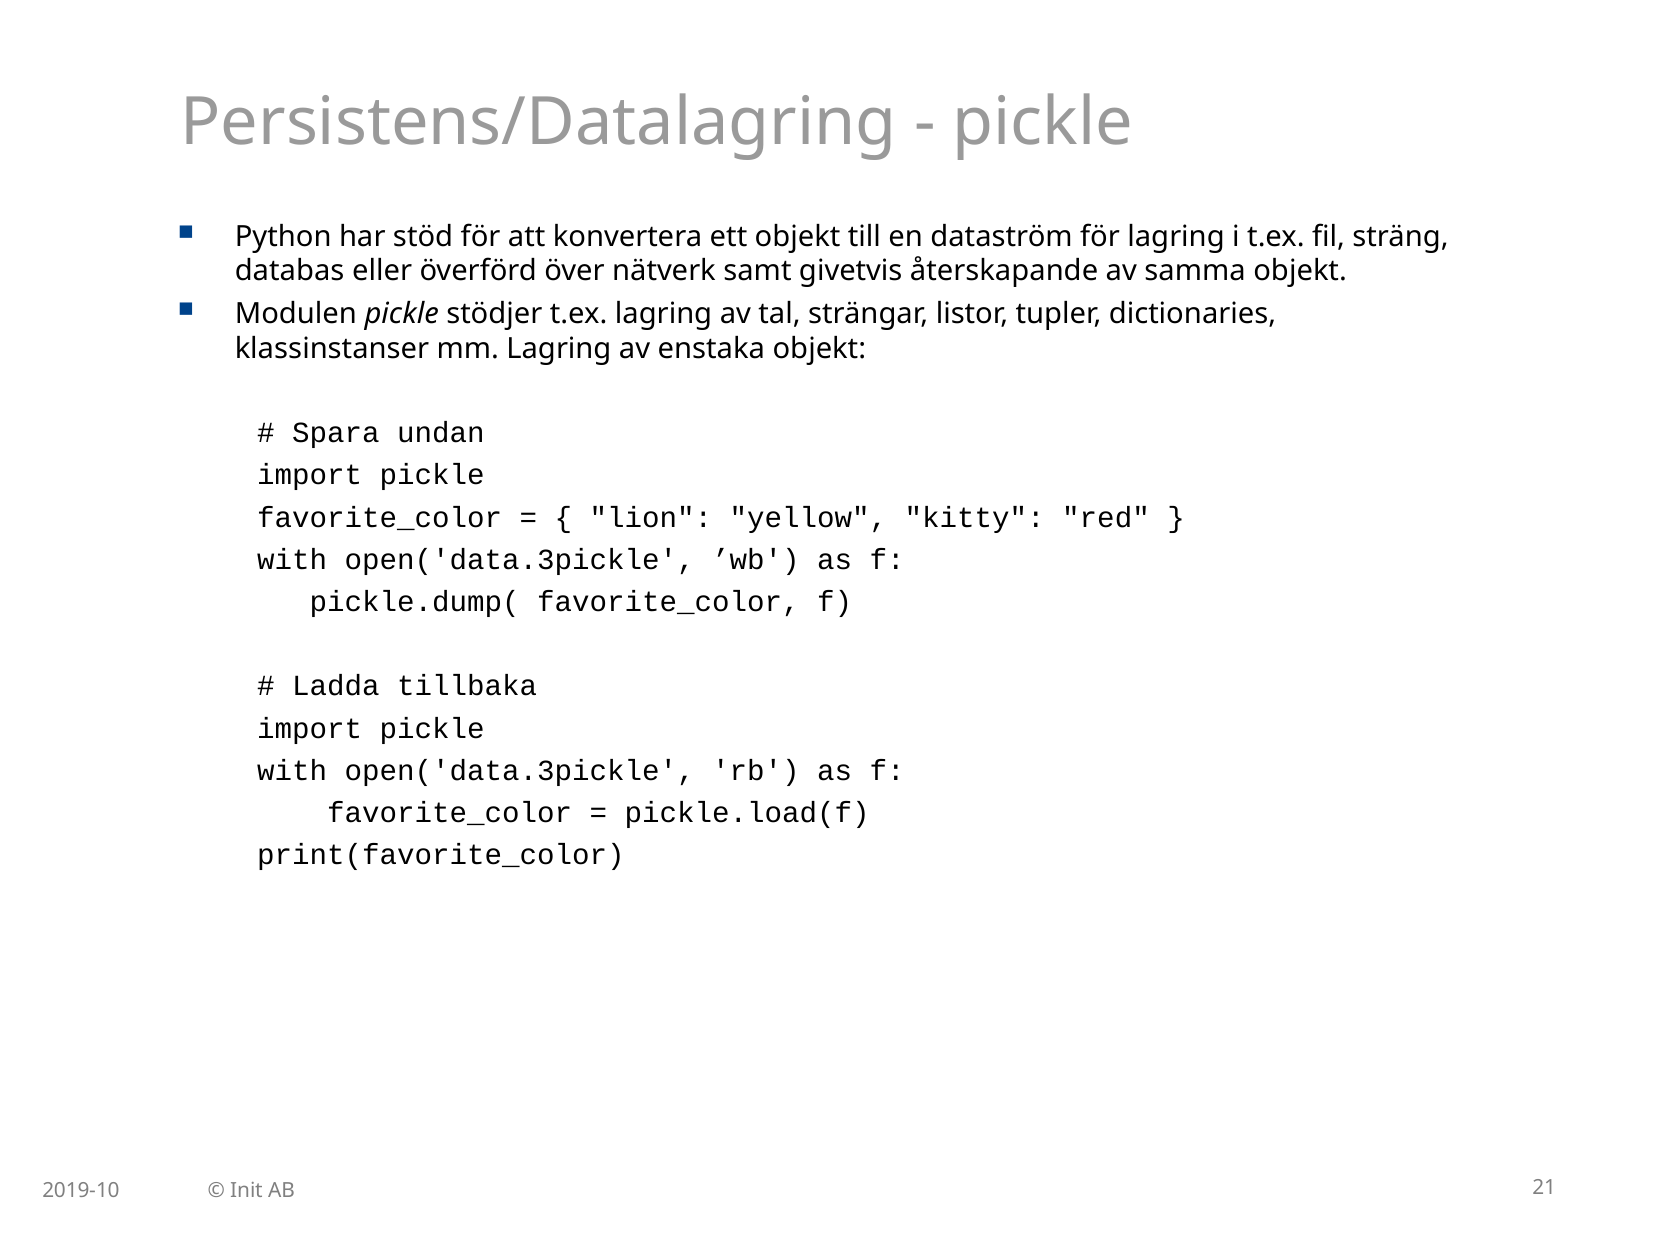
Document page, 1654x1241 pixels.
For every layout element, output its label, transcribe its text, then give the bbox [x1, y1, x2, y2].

text_box © Init AB [192, 1143, 1461, 1210]
text_box Persistens/Datalagring - pickle [165, 0, 1489, 166]
text_box <nummer> [1488, 1143, 1571, 1210]
text_box 2019-10 [27, 1143, 166, 1210]
text_box Python har stöd för att konvertera ett objekt till en dataström för lagring i t.ex. fil, sträng, databas eller överförd över nätverk samt givetvis återskapande av samma objekt. Modulen pickle stödjer t.ex. lagring av tal, strängar, listor, tupler, dictionaries, klassinstanser mm. Lagring av enstaka objekt: # Spara undan import pickle favorite_color = { "lion": "yellow", "kitty": "red" } with open('data.3pickle', ’wb') as f: pickle.dump( favorite_color, f) # Ladda tillbaka import pickle with open('data.3pickle', 'rb') as f: favorite_color = pickle.load(f) print(favorite_color) [165, 209, 1489, 1062]
